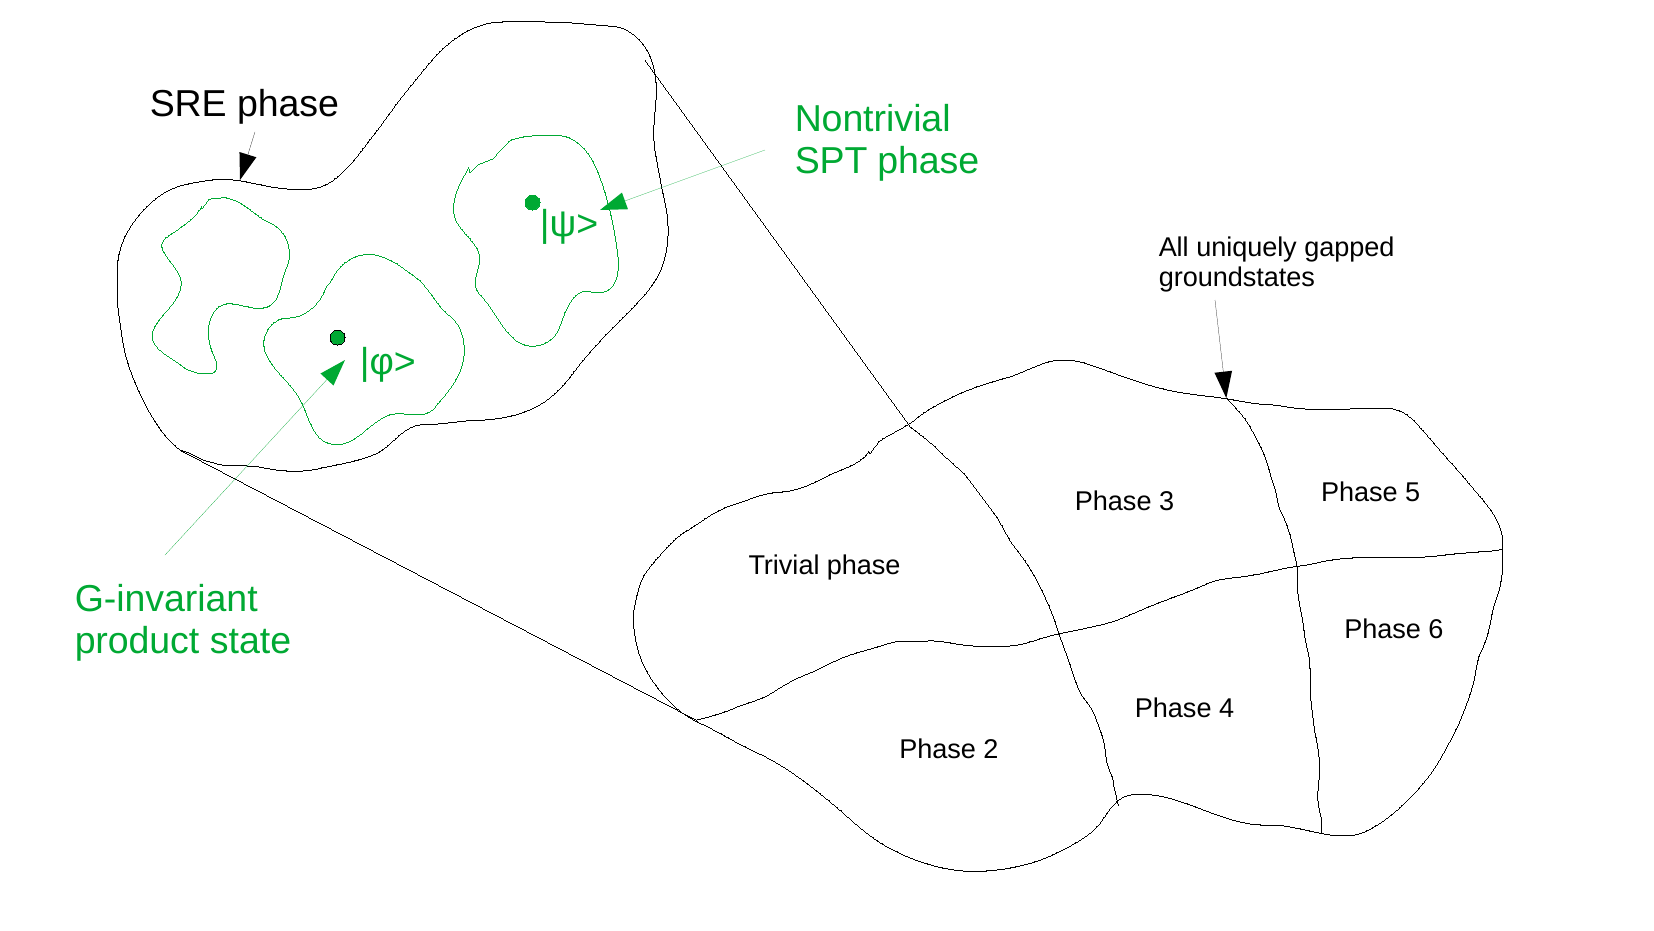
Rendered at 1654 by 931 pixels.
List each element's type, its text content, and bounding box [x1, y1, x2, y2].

text_box |ψ> [525, 195, 691, 267]
text_box Nontrivial SPT phase [780, 90, 1066, 189]
text_box Phase 3 [1060, 478, 1191, 524]
text_box Phase 4 [1120, 685, 1251, 731]
text_box All uniquely gapped groundstates [1143, 224, 1426, 301]
text_box Phase 6 [1329, 606, 1460, 652]
text_box |φ> [345, 333, 466, 391]
text_box SRE phase [135, 75, 361, 132]
text_box Trivial phase [733, 542, 933, 603]
text_box Phase 2 [884, 726, 1015, 772]
text_box [330, 330, 345, 346]
text_box Phase 5 [1306, 469, 1437, 515]
text_box G-invariant product state [60, 570, 376, 669]
